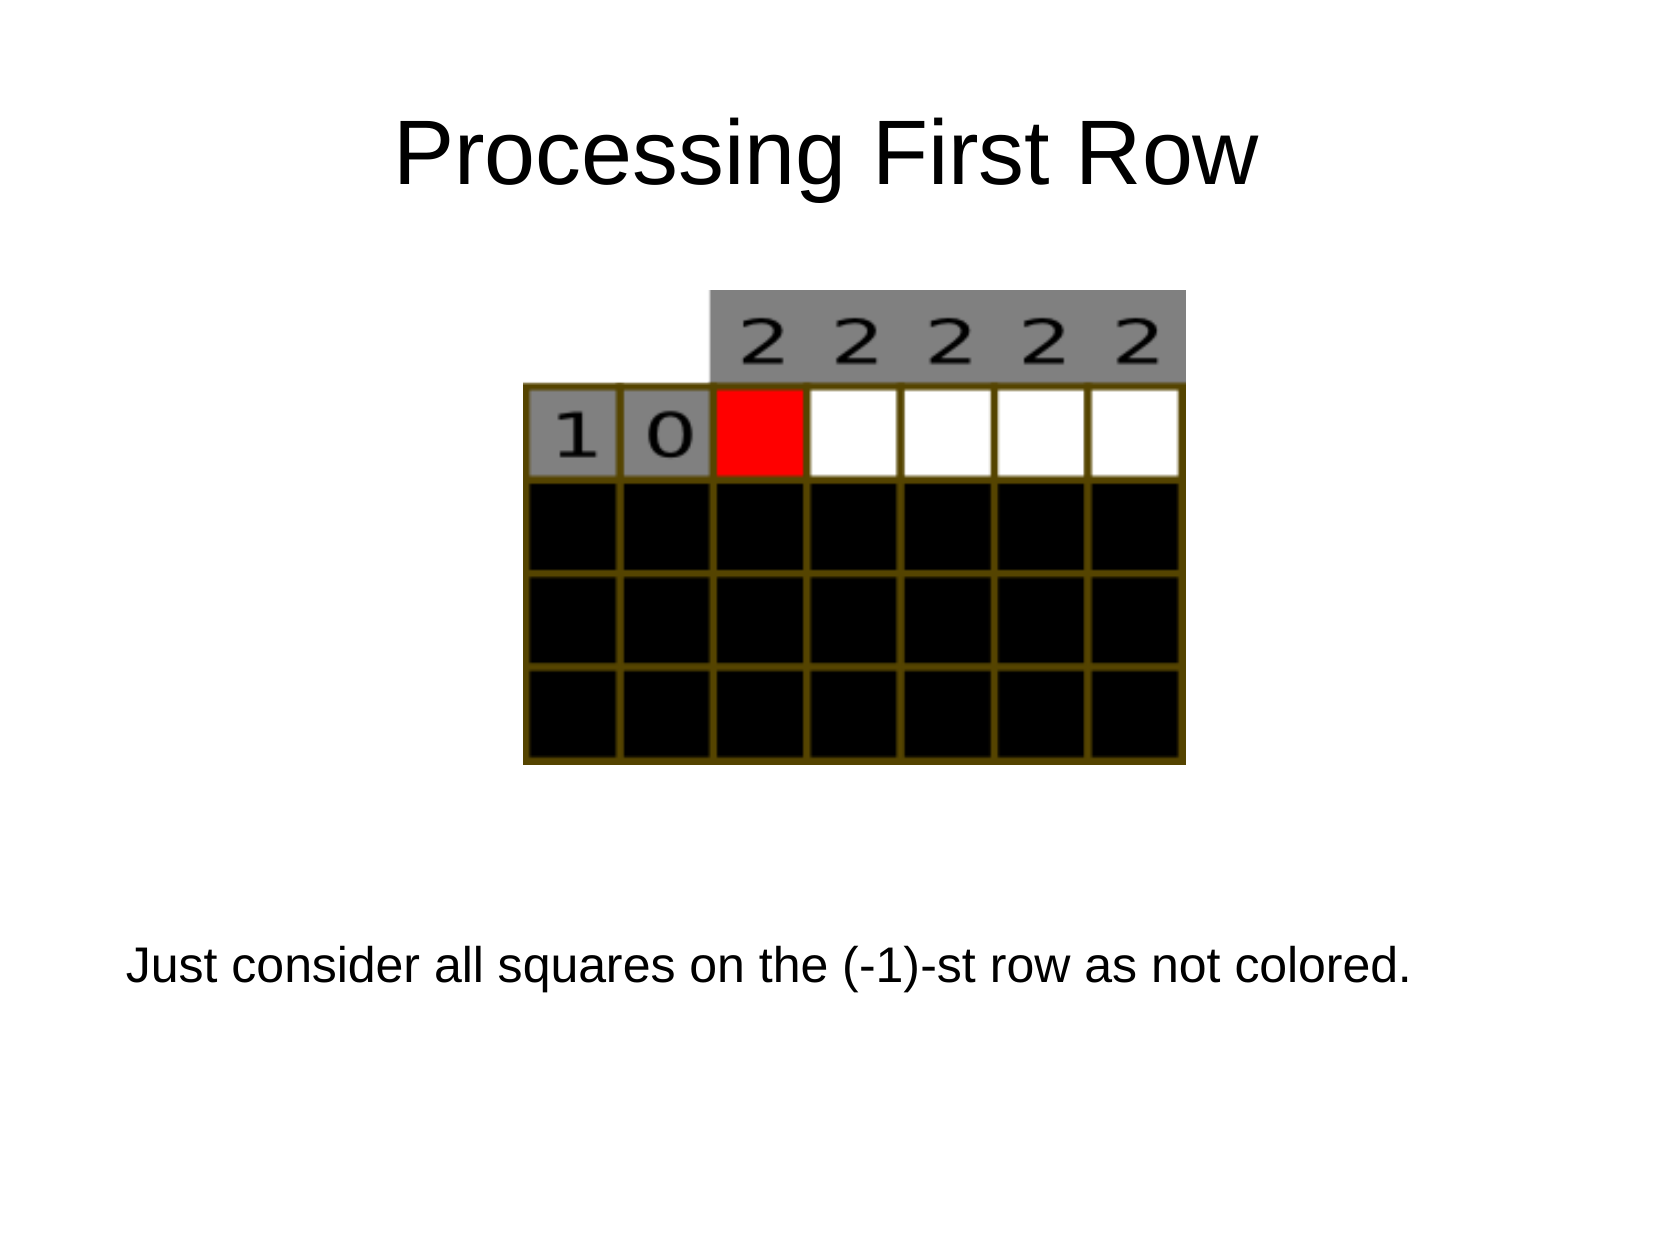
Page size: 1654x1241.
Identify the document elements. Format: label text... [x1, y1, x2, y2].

picture [523, 290, 1186, 766]
title Processing First Row [82, 49, 1571, 257]
text_box Just consider all squares on the (-1)-st row as not colored. [75, 930, 1591, 1002]
